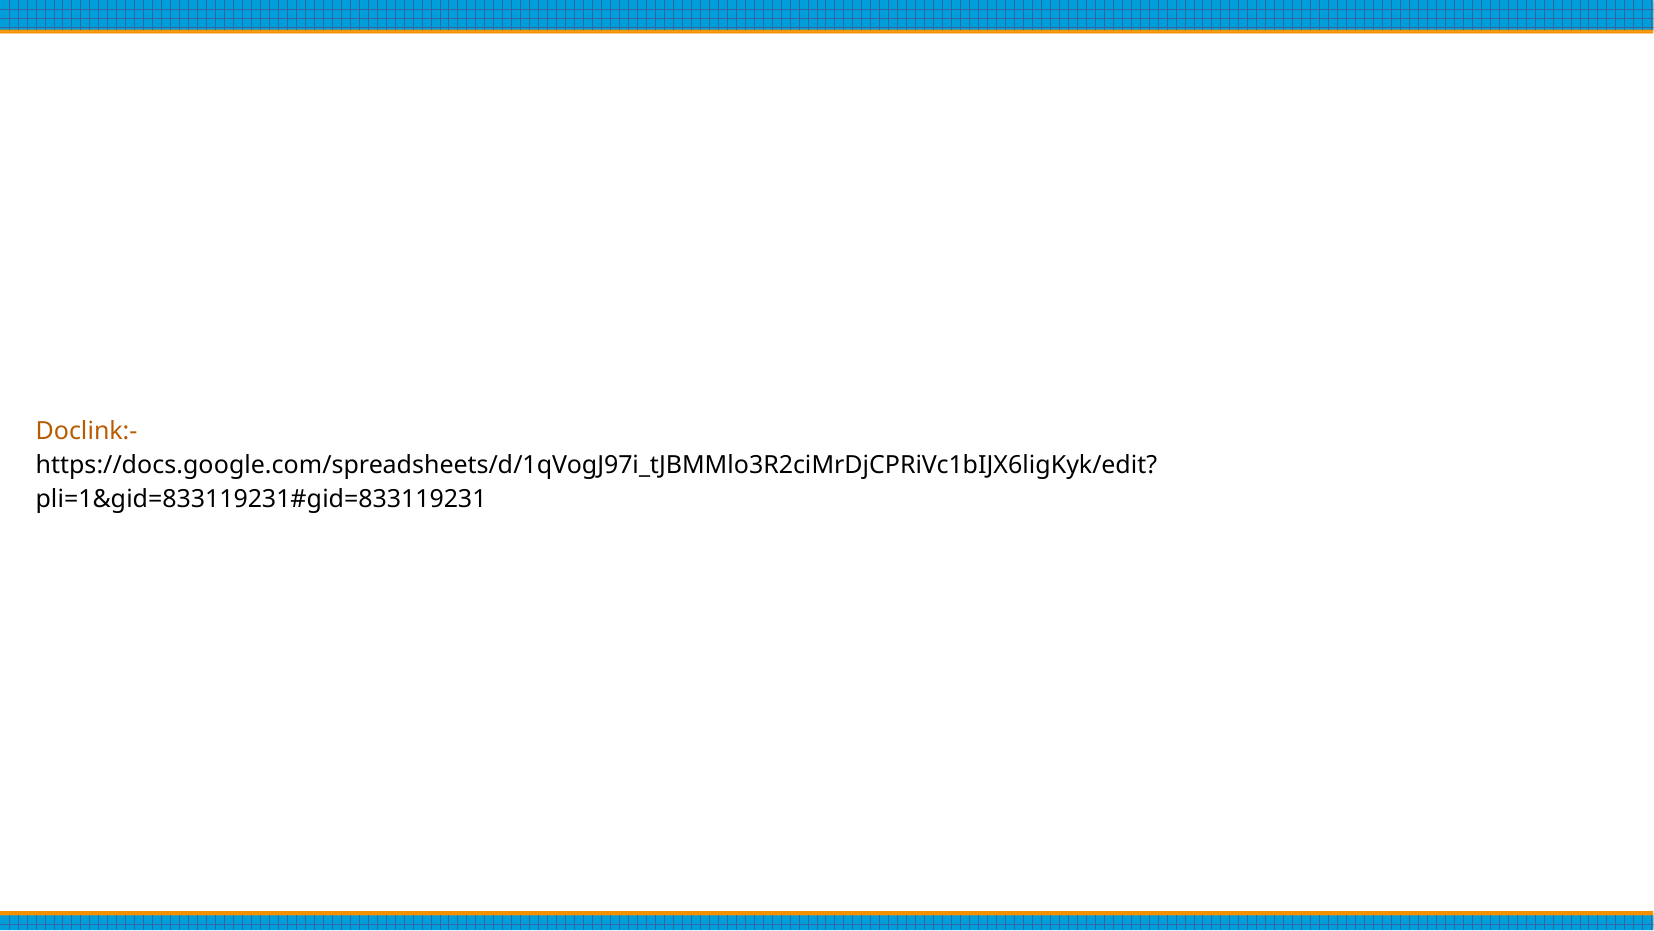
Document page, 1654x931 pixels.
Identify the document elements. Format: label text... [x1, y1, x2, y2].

text_box Doclink:- https://docs.google.com/spreadsheets/d/1qVogJ97i_tJBMMlo3R2ciMrDjCPRiVc1bIJX6ligKyk/edit?pli=1&gid=833119231#gid=833119231 [29, 423, 1616, 504]
